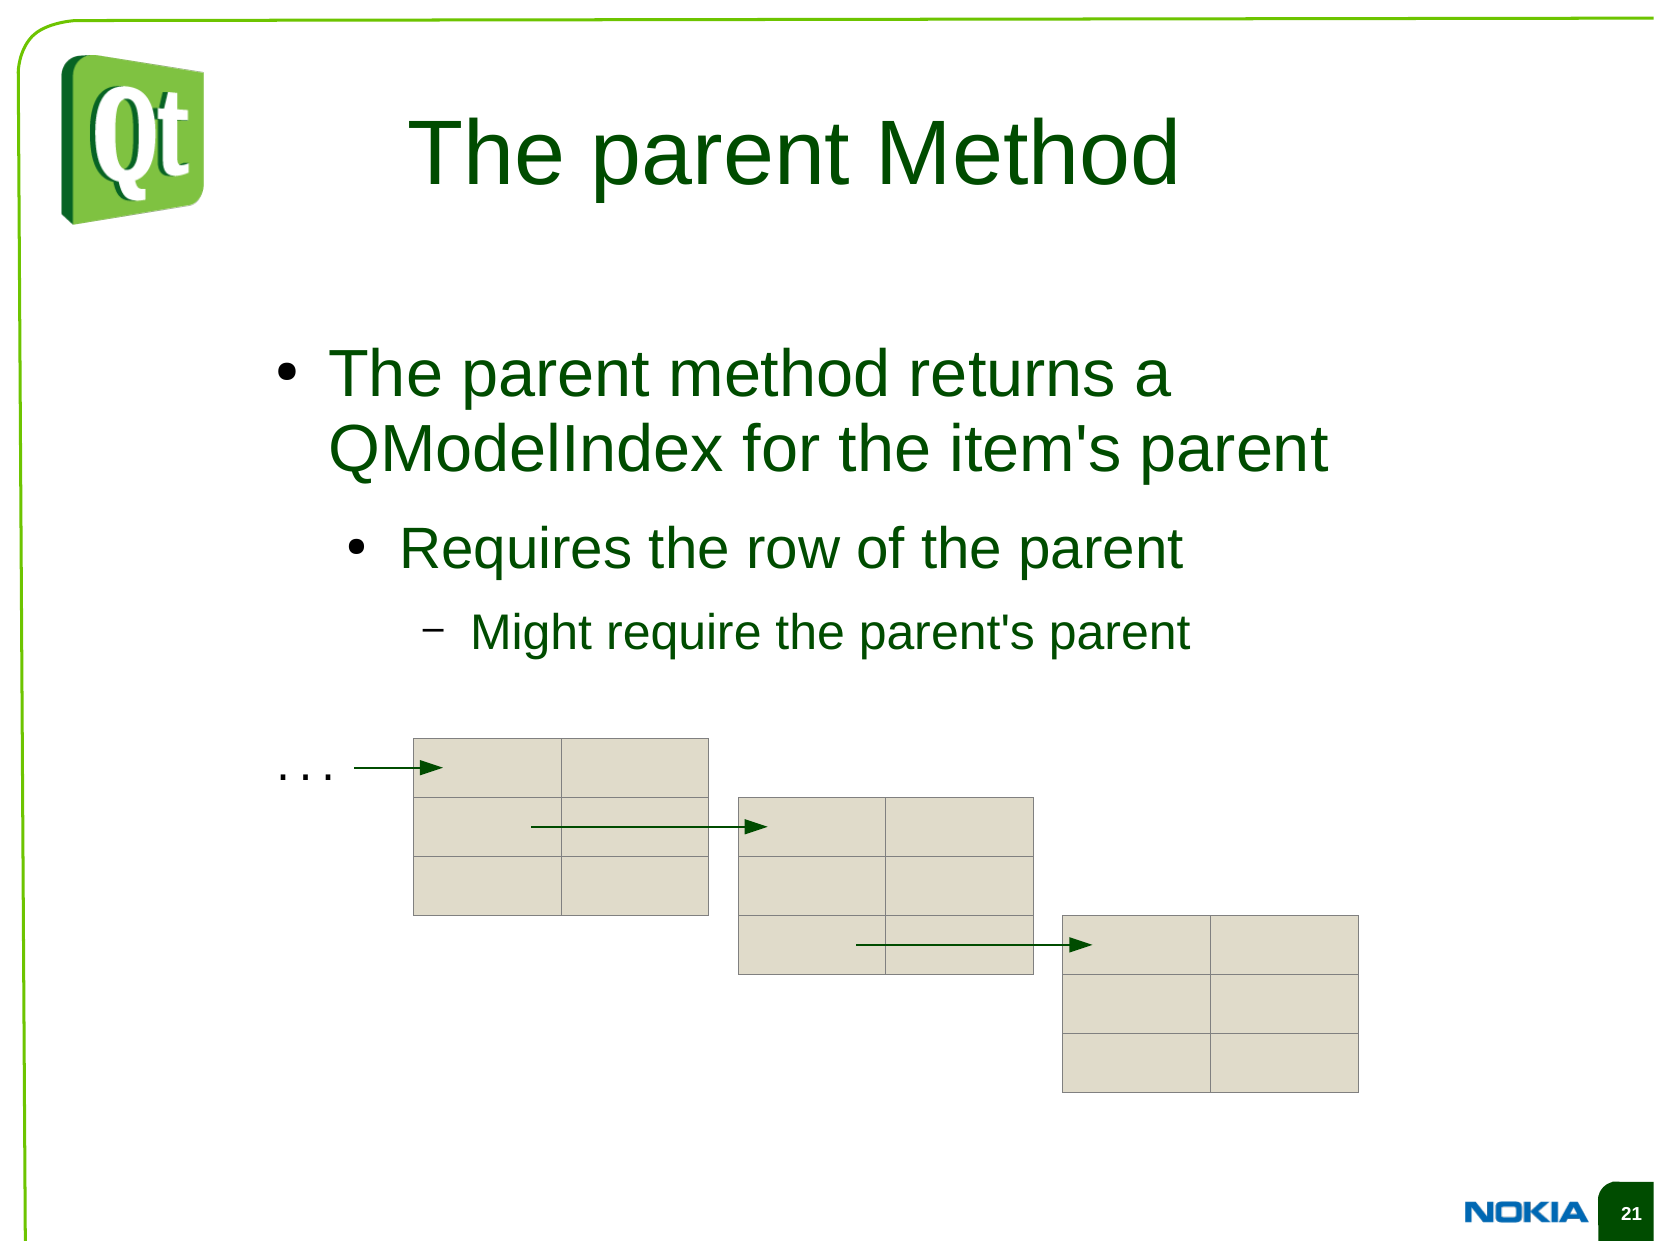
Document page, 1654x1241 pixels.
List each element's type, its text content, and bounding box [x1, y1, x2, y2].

text_box [413, 738, 709, 916]
text_box ... [257, 738, 355, 797]
text_box [1062, 915, 1359, 1093]
list The parent method returns a QModelIndex for the item's parent Requires the row of the parent Might require the parent's parent [257, 336, 1577, 1156]
picture [1465, 1201, 1589, 1223]
title The parent Method [257, 56, 1333, 250]
picture [61, 55, 204, 225]
text_box [738, 797, 1034, 975]
